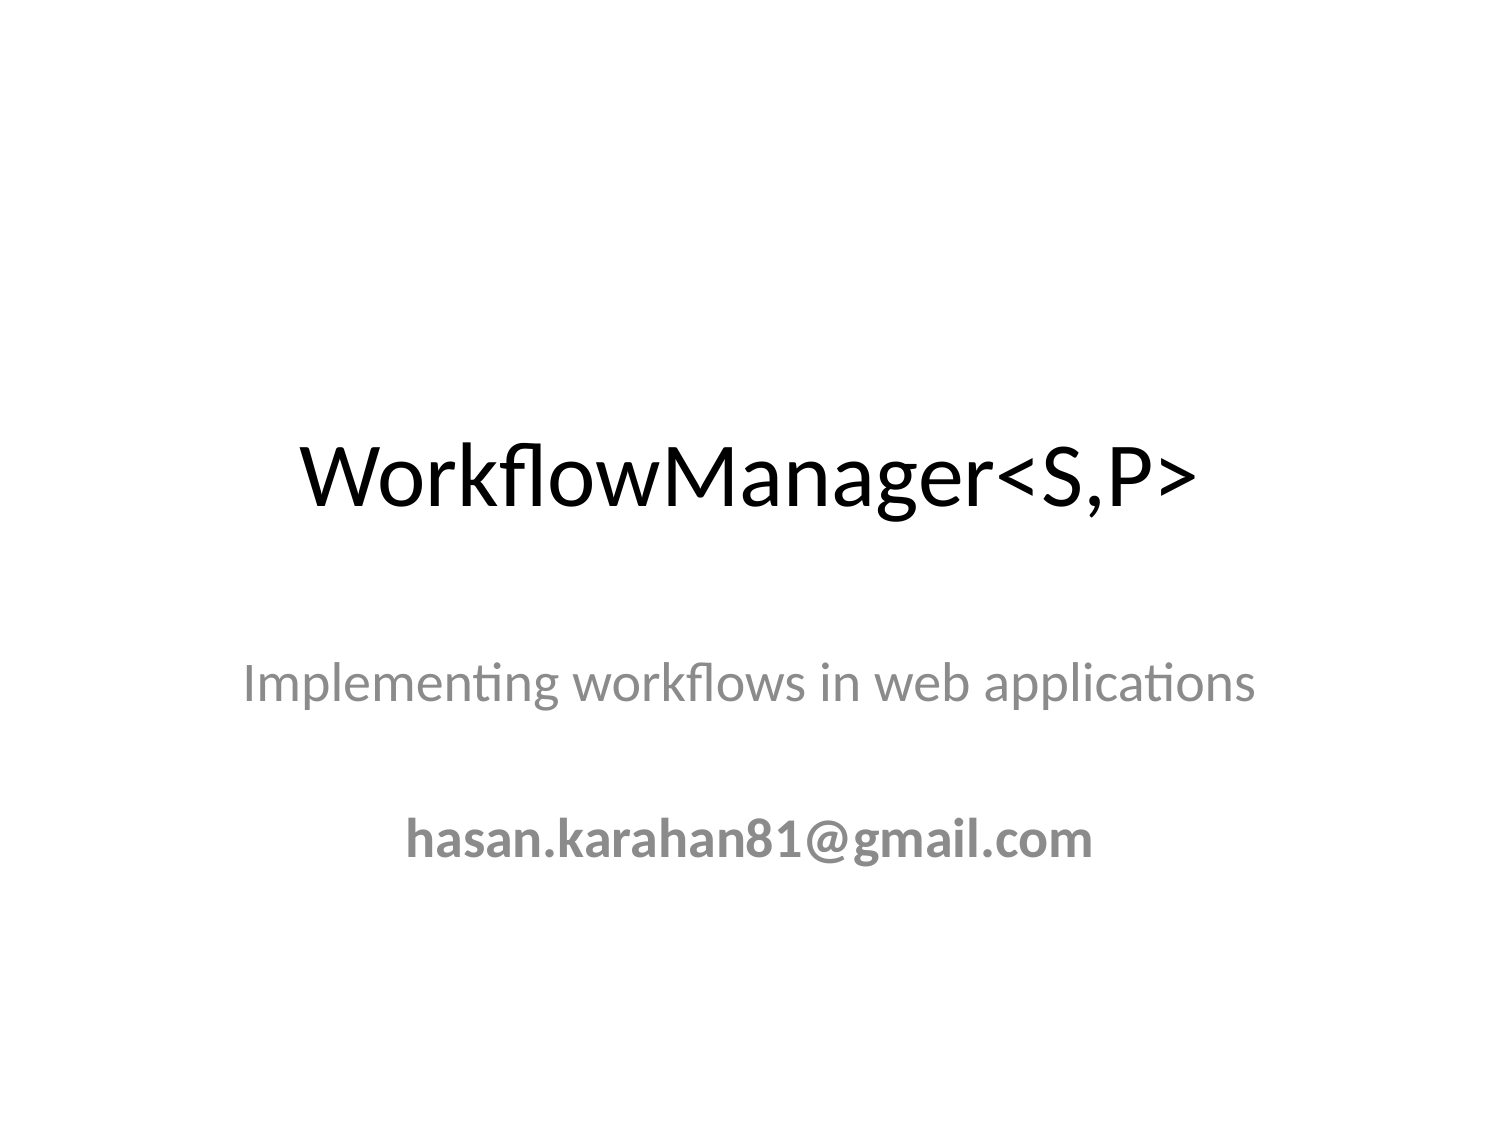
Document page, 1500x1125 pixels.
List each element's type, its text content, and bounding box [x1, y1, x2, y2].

subtitle Implementing workflows in web applications hasan.karahan81@gmail.com [225, 637, 1275, 925]
title WorkflowManager<S,P> [112, 349, 1388, 591]
